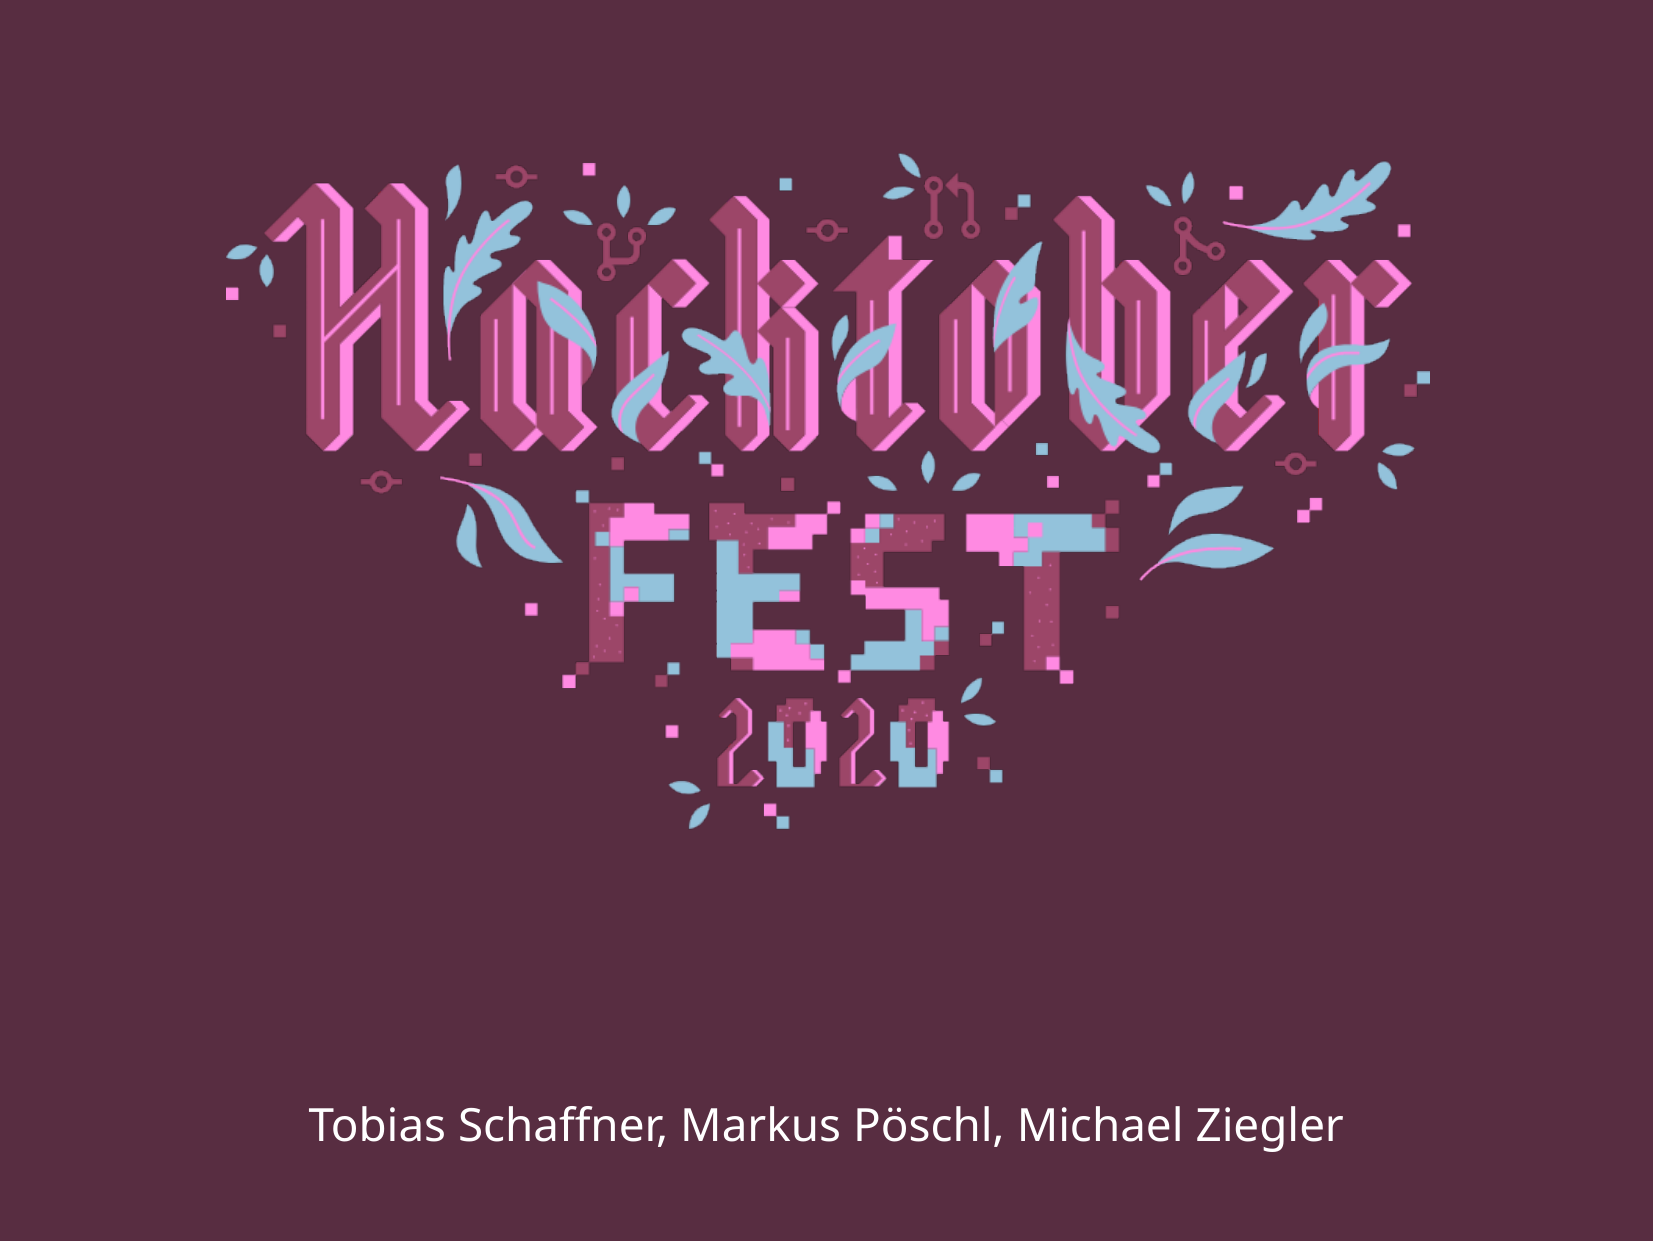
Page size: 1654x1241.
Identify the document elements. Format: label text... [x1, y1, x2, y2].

picture [226, 152, 1430, 831]
subtitle Tobias Schaffner, Markus Pöschl, Michael Ziegler [58, 1064, 1594, 1182]
